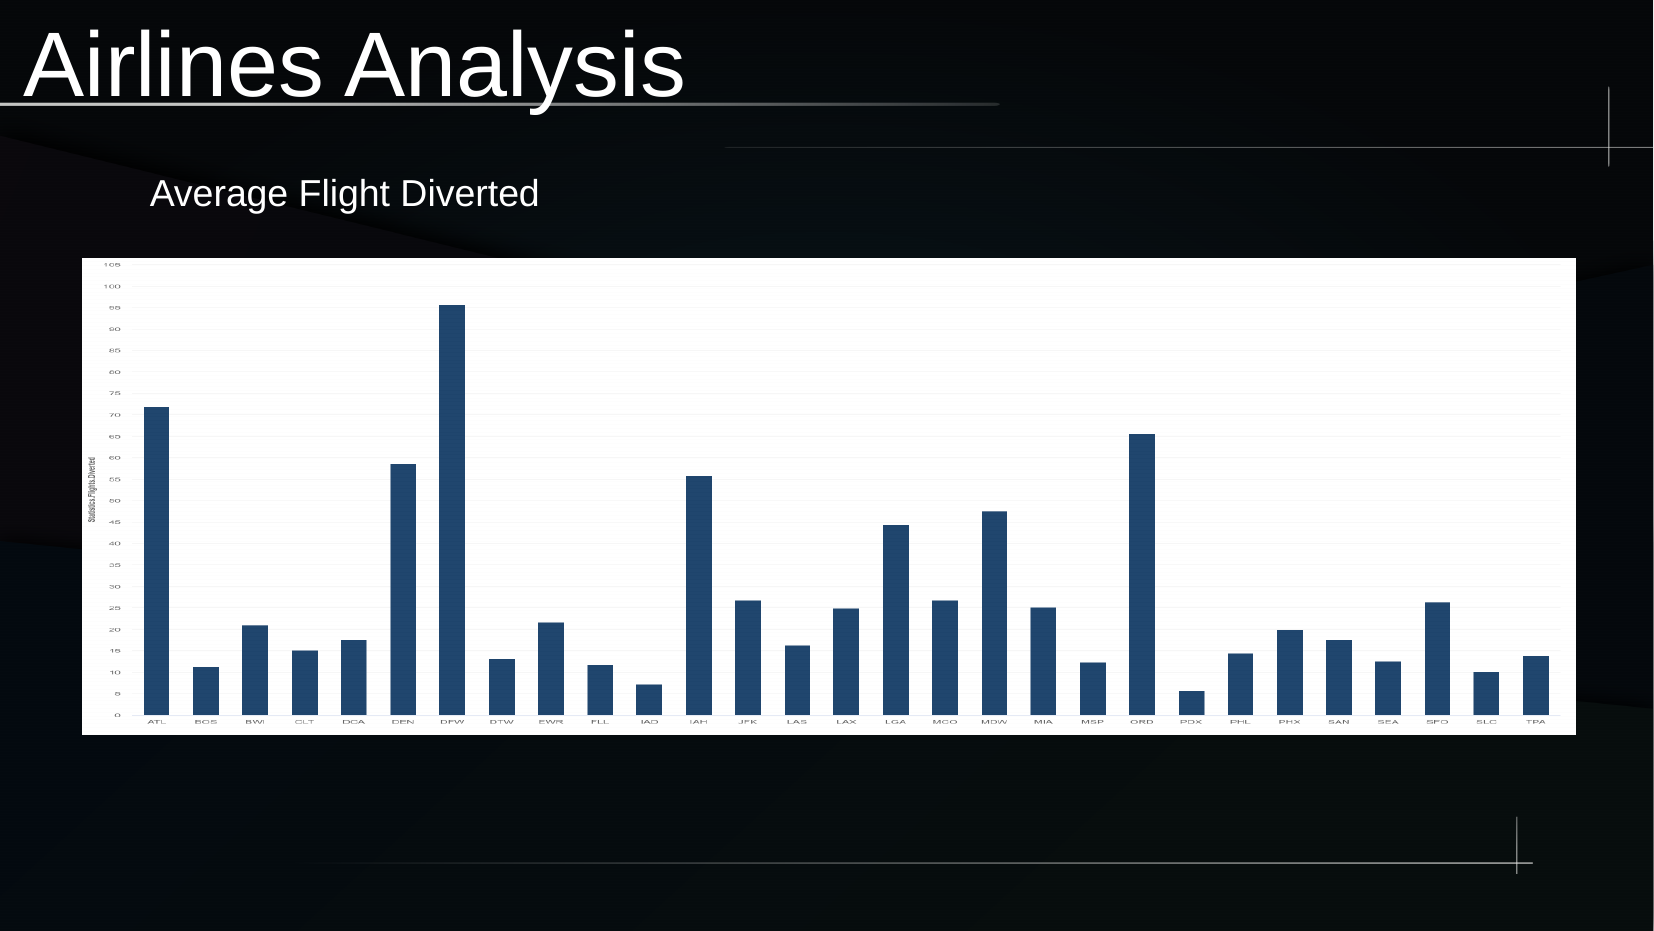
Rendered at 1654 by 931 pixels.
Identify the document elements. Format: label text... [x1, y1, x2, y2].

title Airlines Analysis [23, 11, 1589, 119]
text_box Average Flight Diverted [135, 165, 916, 222]
picture [0, 0, 1654, 931]
